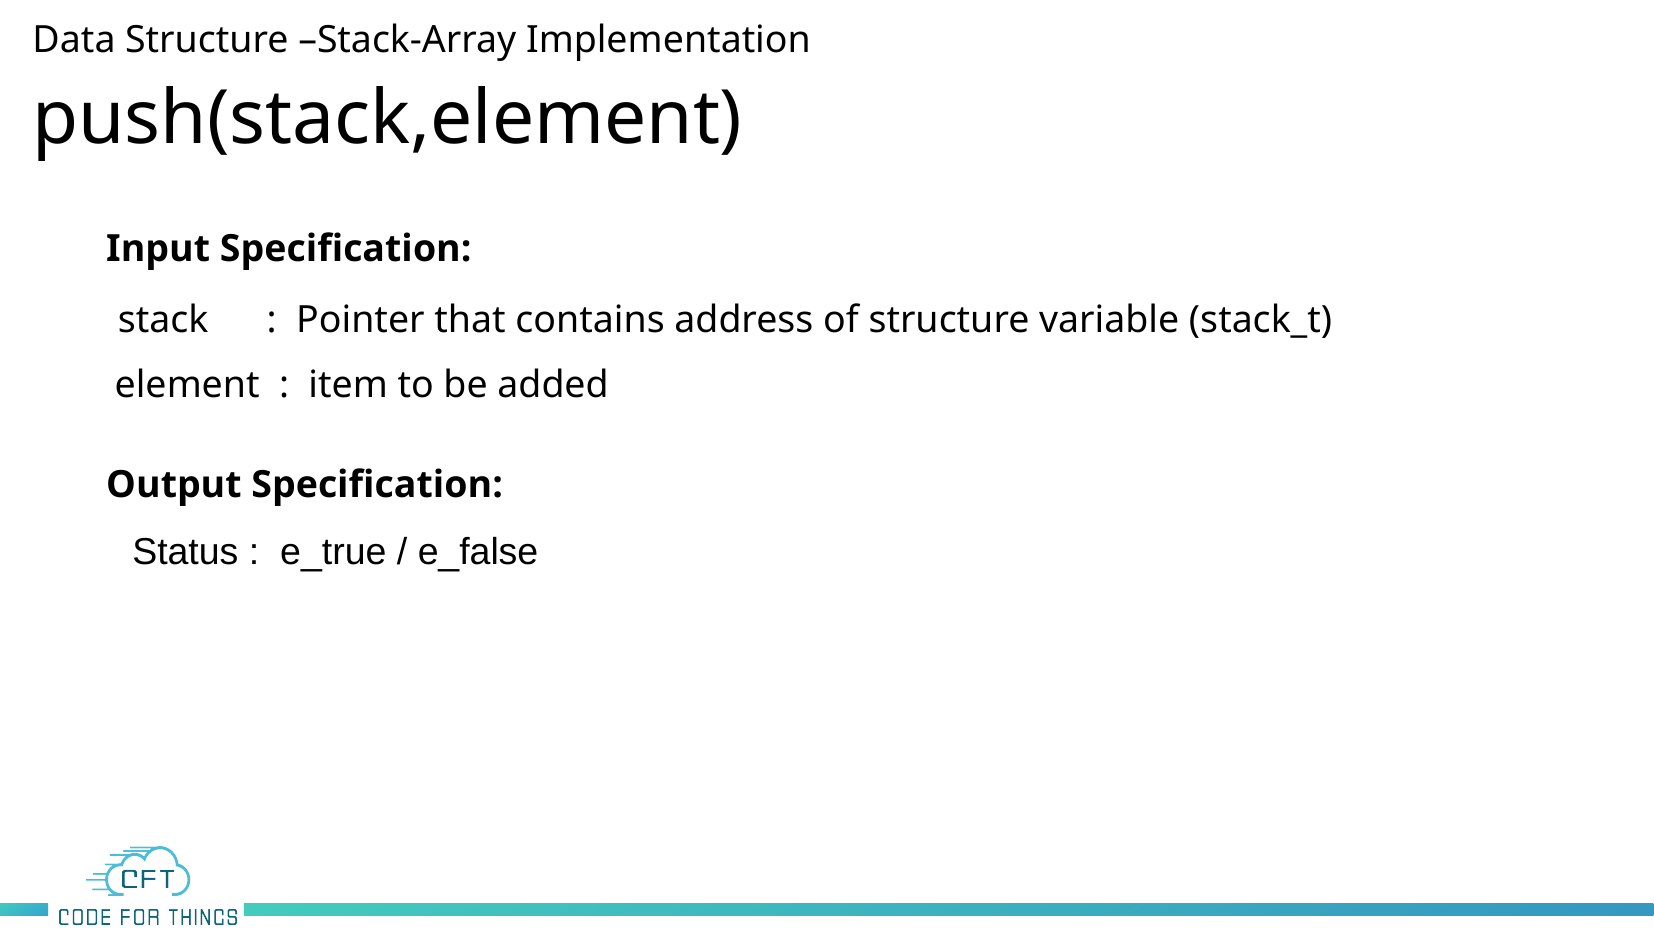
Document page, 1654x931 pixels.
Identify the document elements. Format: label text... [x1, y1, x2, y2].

text_box element : item to be added [99, 349, 668, 409]
text_box Status : e_true / e_false [117, 523, 685, 580]
text_box Input Specification: [91, 213, 556, 285]
text_box stack : Pointer that contains address of structure variable (stack_t) [103, 284, 1556, 387]
title Data Structure –Stack-Array Implementation push(stack,element) [32, 12, 1536, 166]
picture [59, 846, 237, 925]
text_box Output Specification: [91, 450, 650, 518]
